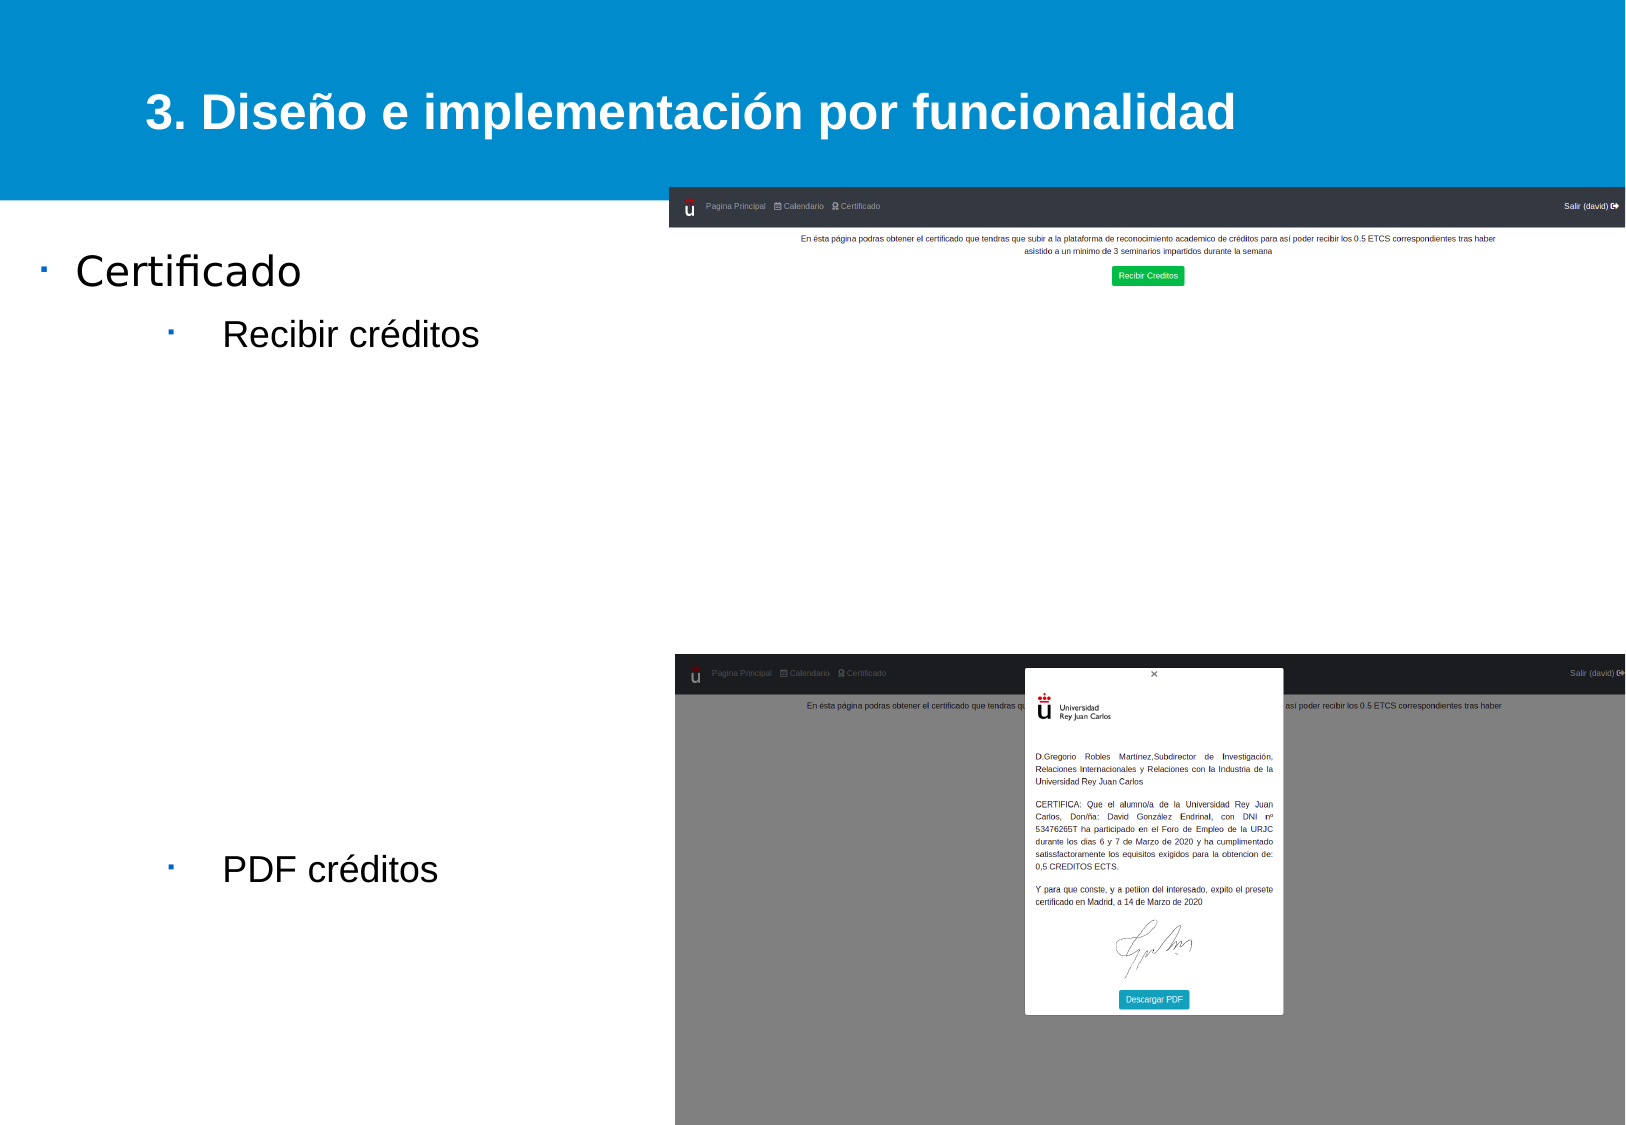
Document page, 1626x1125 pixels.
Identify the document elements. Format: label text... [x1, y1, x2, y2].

title 3. Diseño e implementación por funcionalidad [115, 37, 1238, 188]
list Certificado Recibir créditos PDF créditos [0, 247, 675, 901]
picture [669, 188, 1626, 1125]
